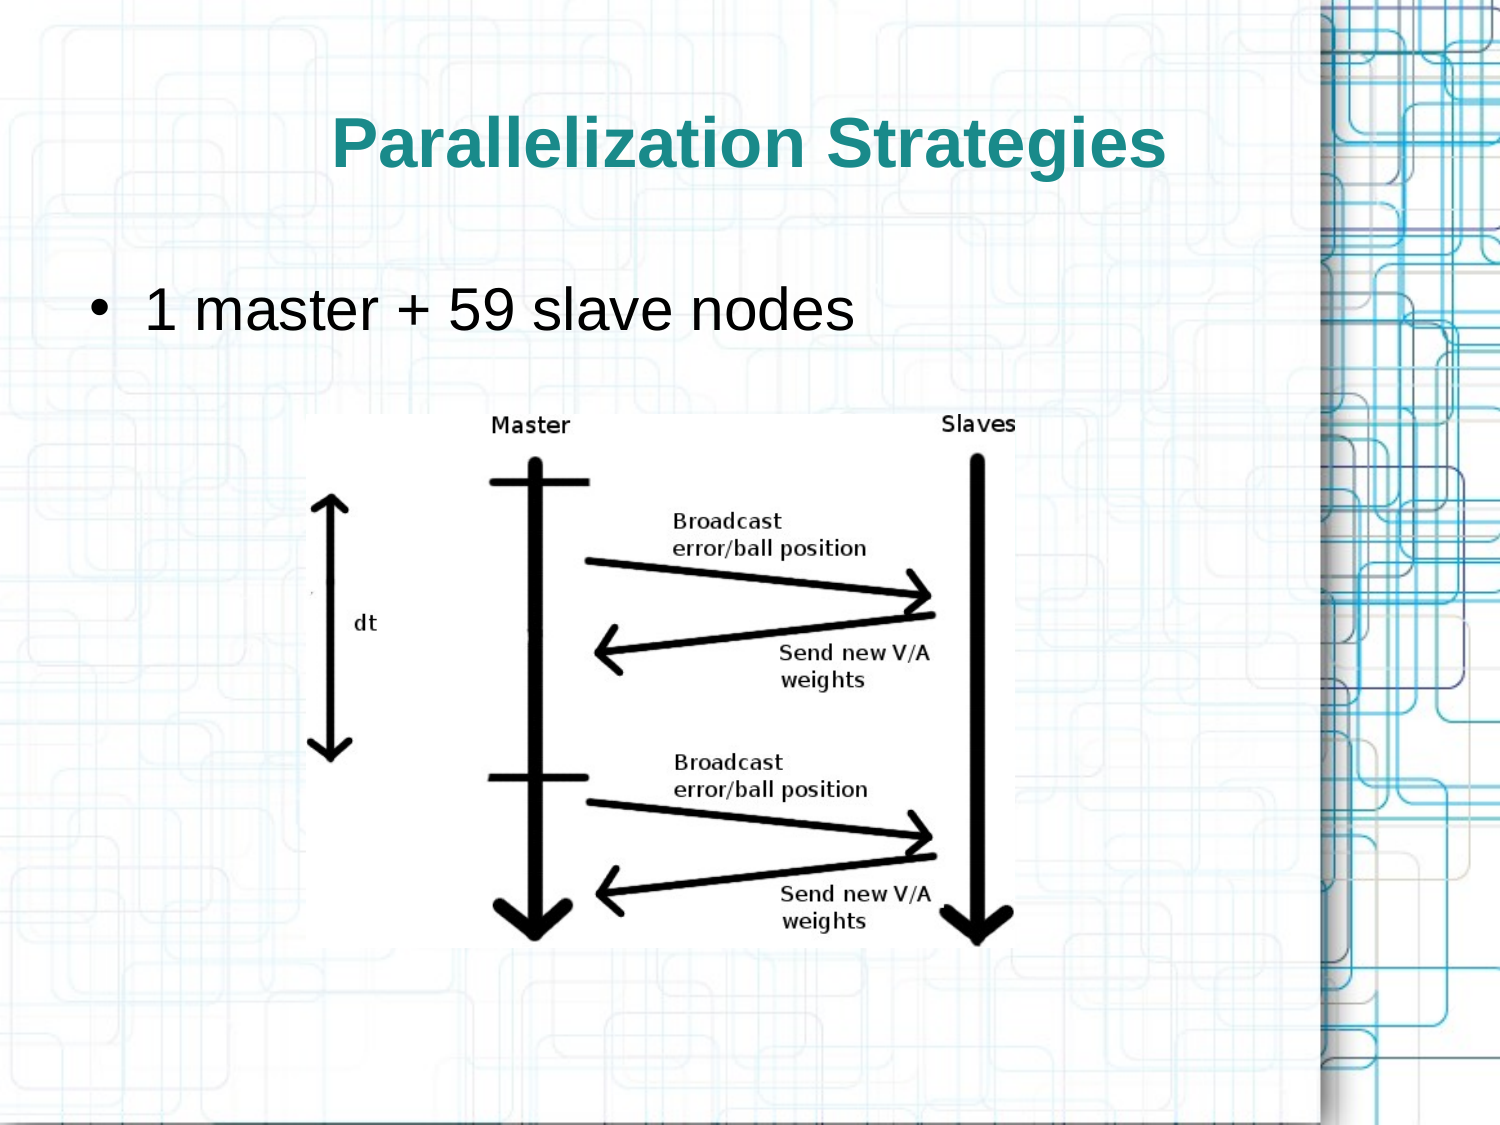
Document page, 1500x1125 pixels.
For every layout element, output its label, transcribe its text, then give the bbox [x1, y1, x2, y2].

list 1 master + 59 slave nodes [75, 262, 1426, 1006]
picture [0, 0, 1500, 1125]
title Parallelization Strategies [75, 45, 1426, 233]
